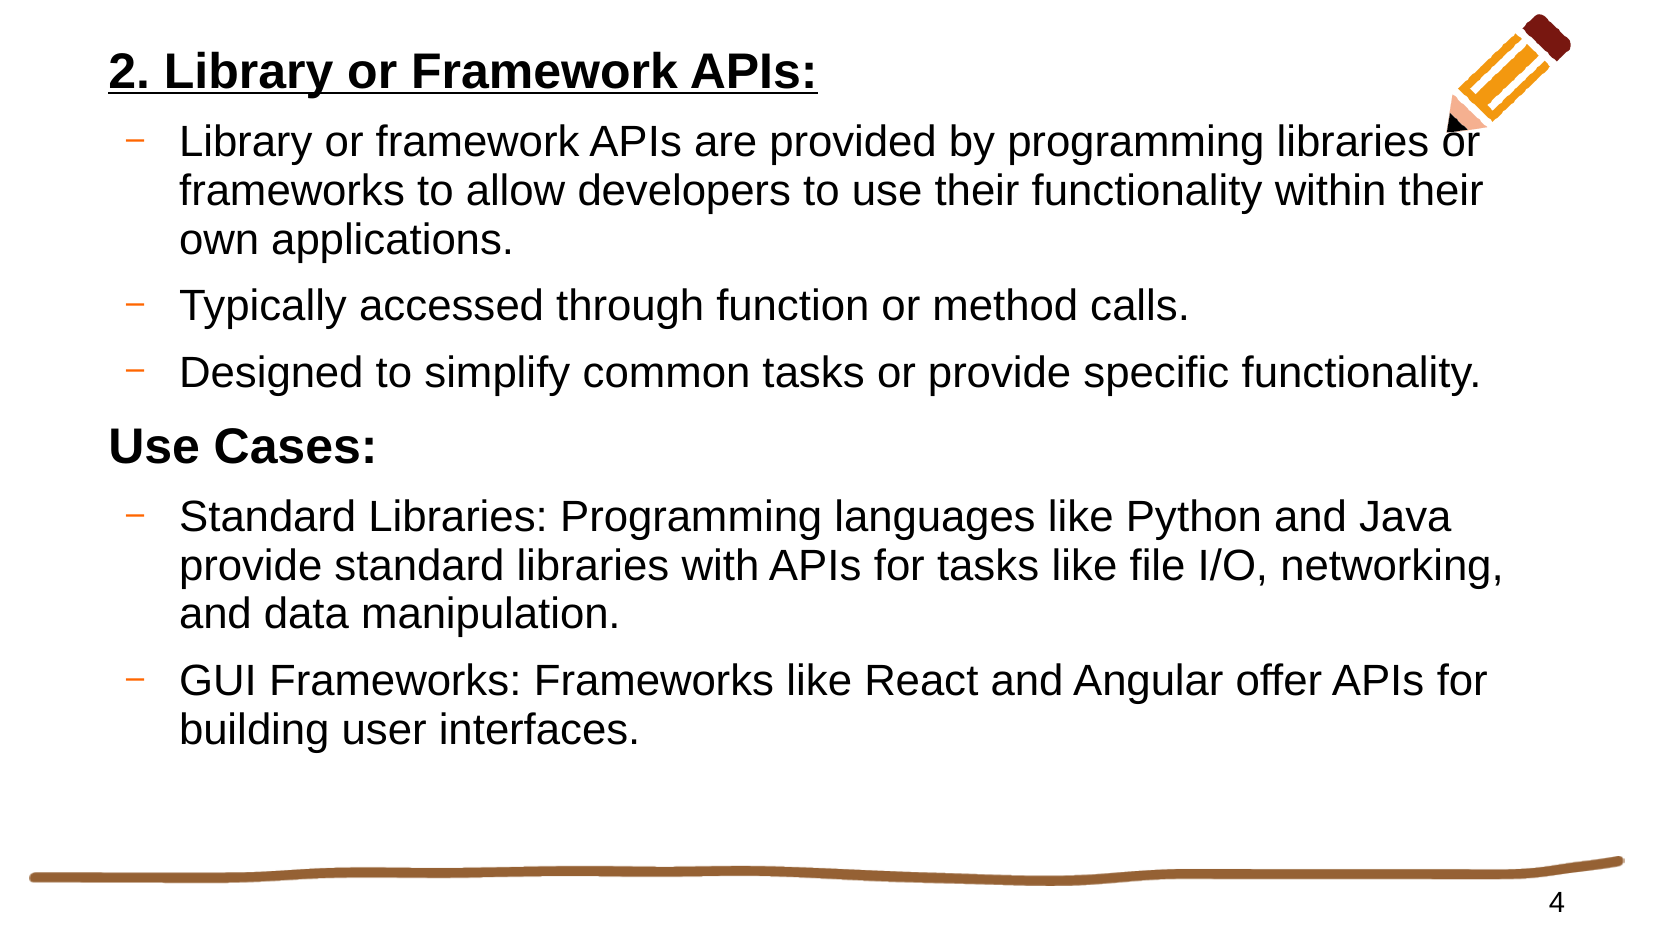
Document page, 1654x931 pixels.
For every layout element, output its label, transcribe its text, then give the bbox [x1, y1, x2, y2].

picture [29, 856, 1625, 886]
list 2. Library or Framework APIs: Library or framework APIs are provided by programming libraries or frameworks to allow developers to use their functionality within their own applications. Typically accessed through function or method calls. Designed to simplify common tasks or provide specific functionality. Use Cases: Standard Libraries: Programming languages like Python and Java provide standard libraries with APIs for tasks like file I/O, networking, and data manipulation. GUI Frameworks: Frameworks like React and Angular offer APIs for building user interfaces. [37, 43, 1576, 863]
picture [1446, 14, 1571, 43]
